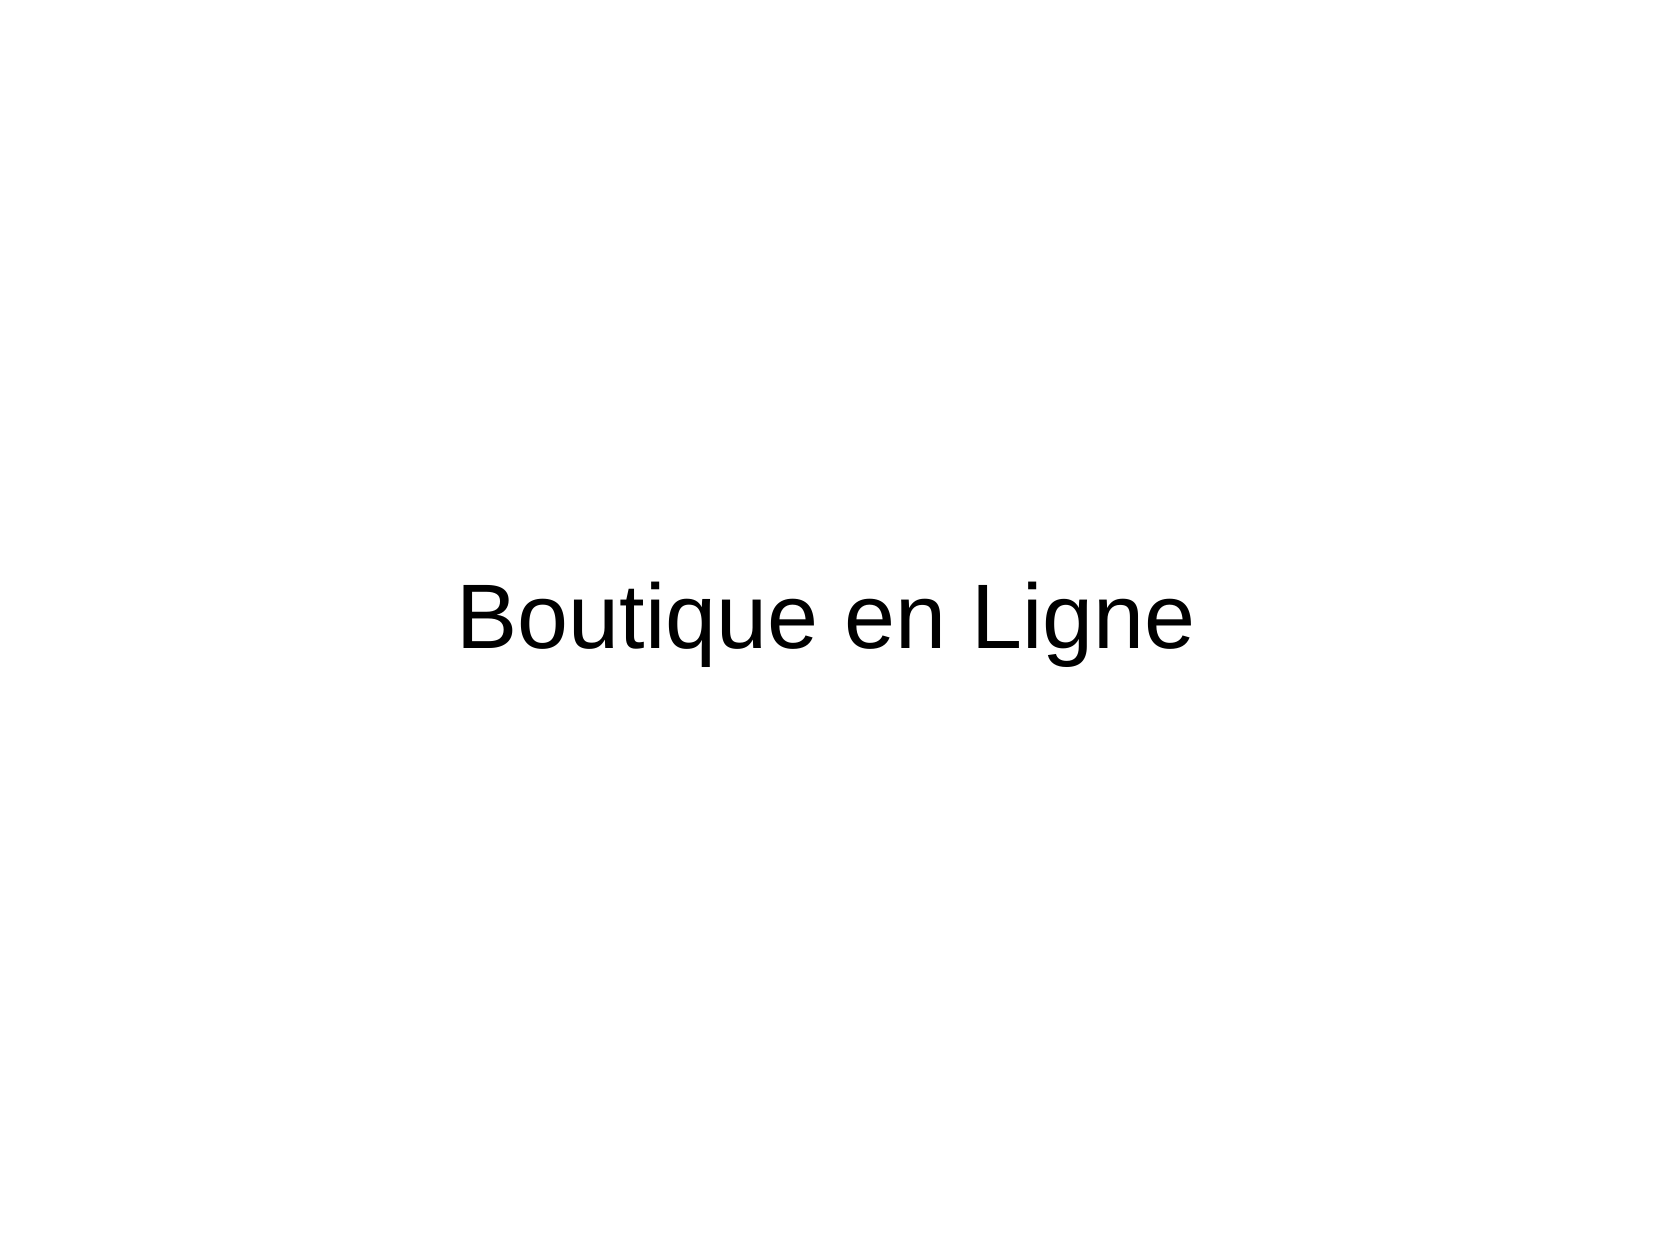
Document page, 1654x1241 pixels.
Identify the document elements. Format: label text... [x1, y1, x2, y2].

title Boutique en Ligne [82, 513, 1571, 721]
